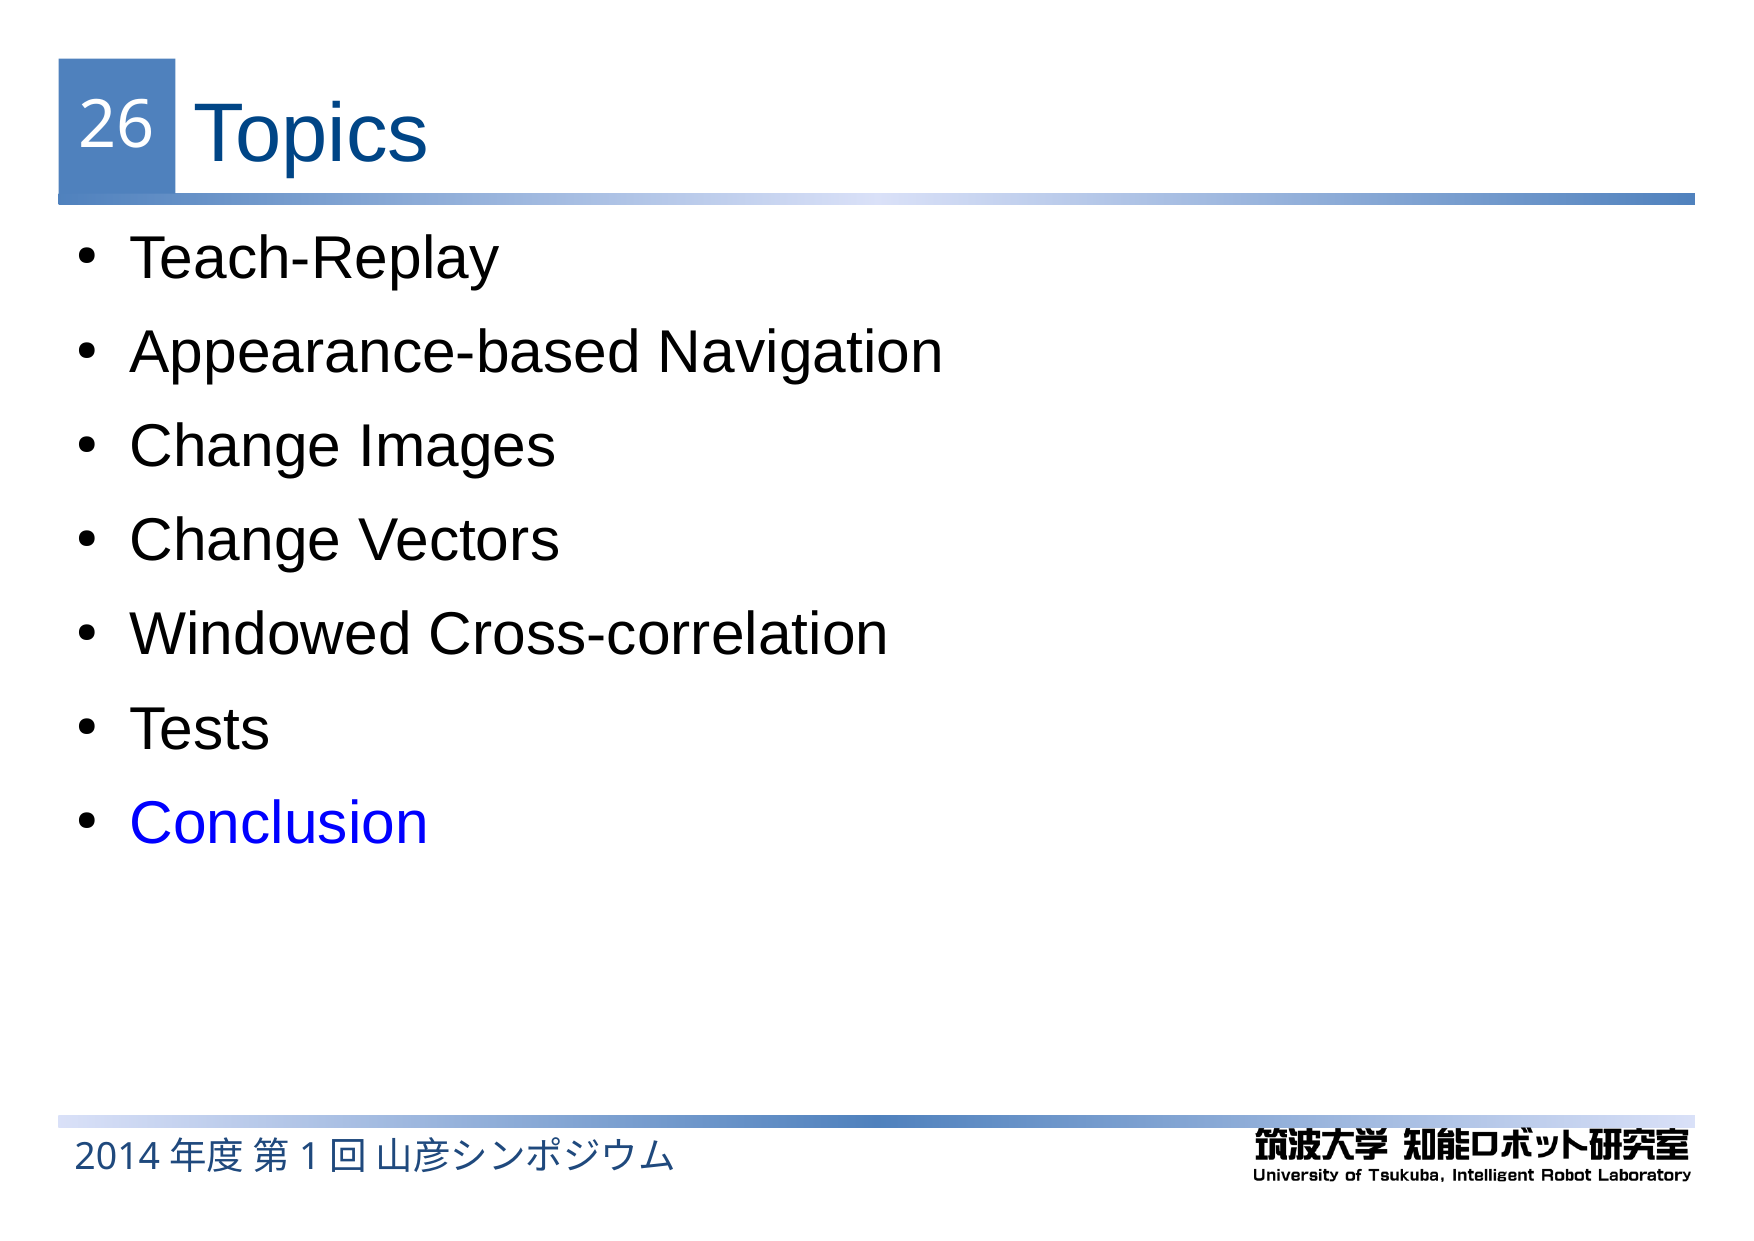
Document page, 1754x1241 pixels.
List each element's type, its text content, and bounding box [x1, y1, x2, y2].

picture [1252, 1127, 1691, 1182]
list Teach-Replay Appearance-based Navigation Change Images Change Vectors Windowed Cross-correlation Tests Conclusion [58, 223, 1696, 1116]
title Topics [193, 61, 1651, 205]
